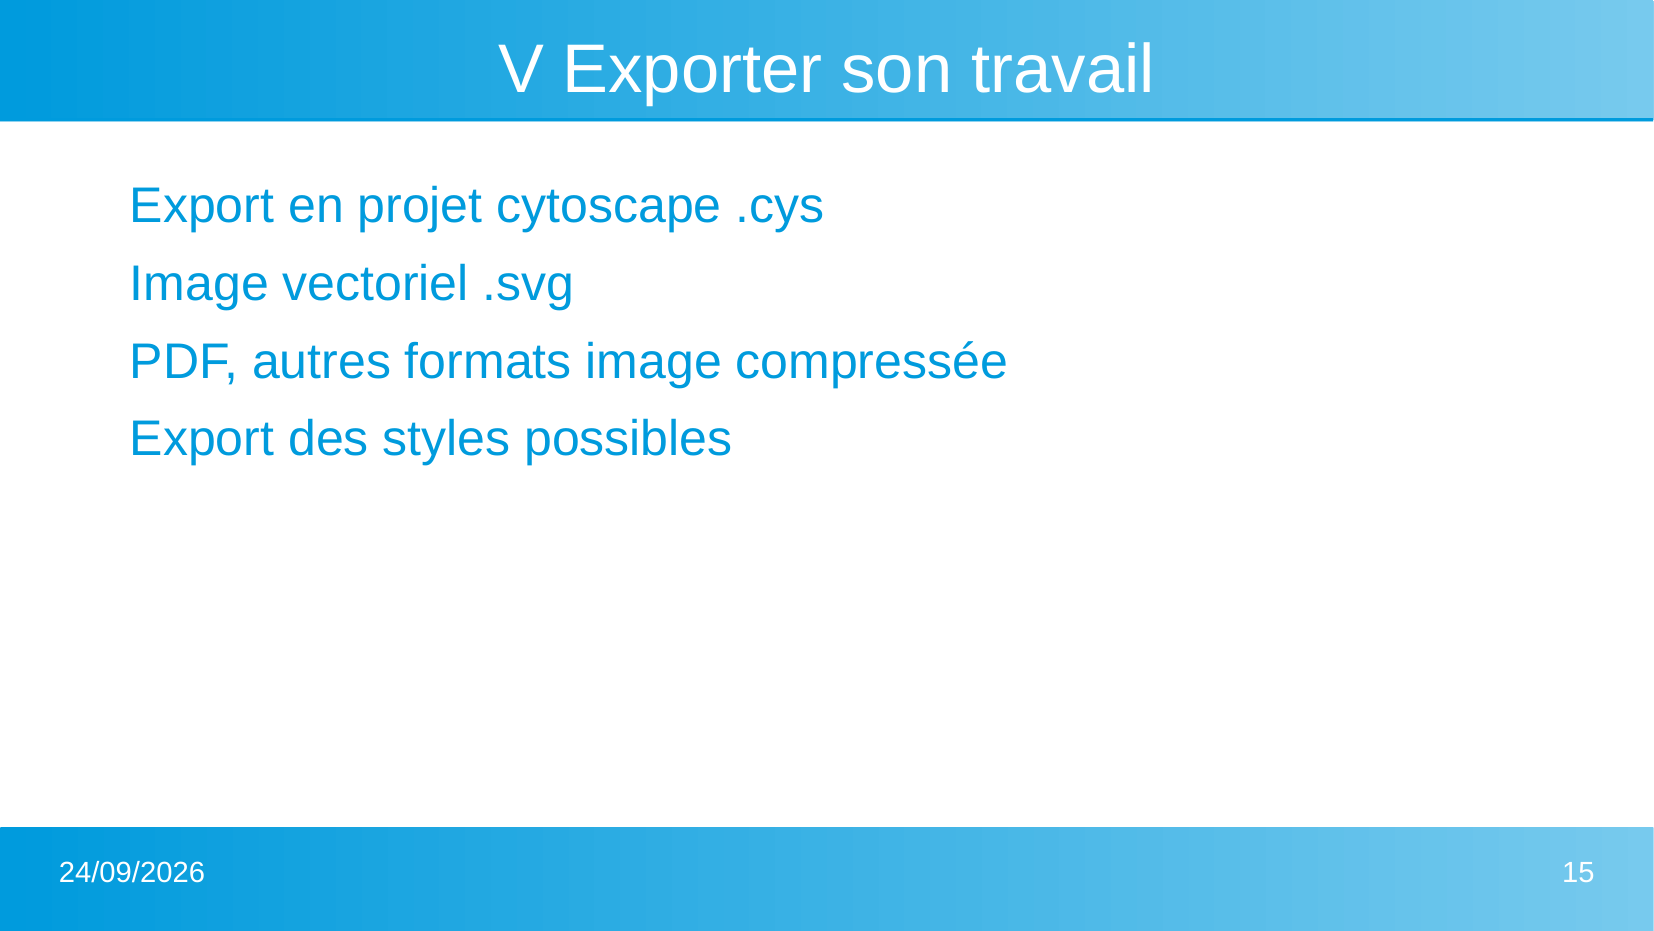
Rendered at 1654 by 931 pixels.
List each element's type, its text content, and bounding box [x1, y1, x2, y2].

title V Exporter son travail [59, 29, 1595, 108]
list Export en projet cytoscape .cys Image vectoriel .svg PDF, autres formats image compressée Export des styles possibles [59, 177, 1595, 768]
